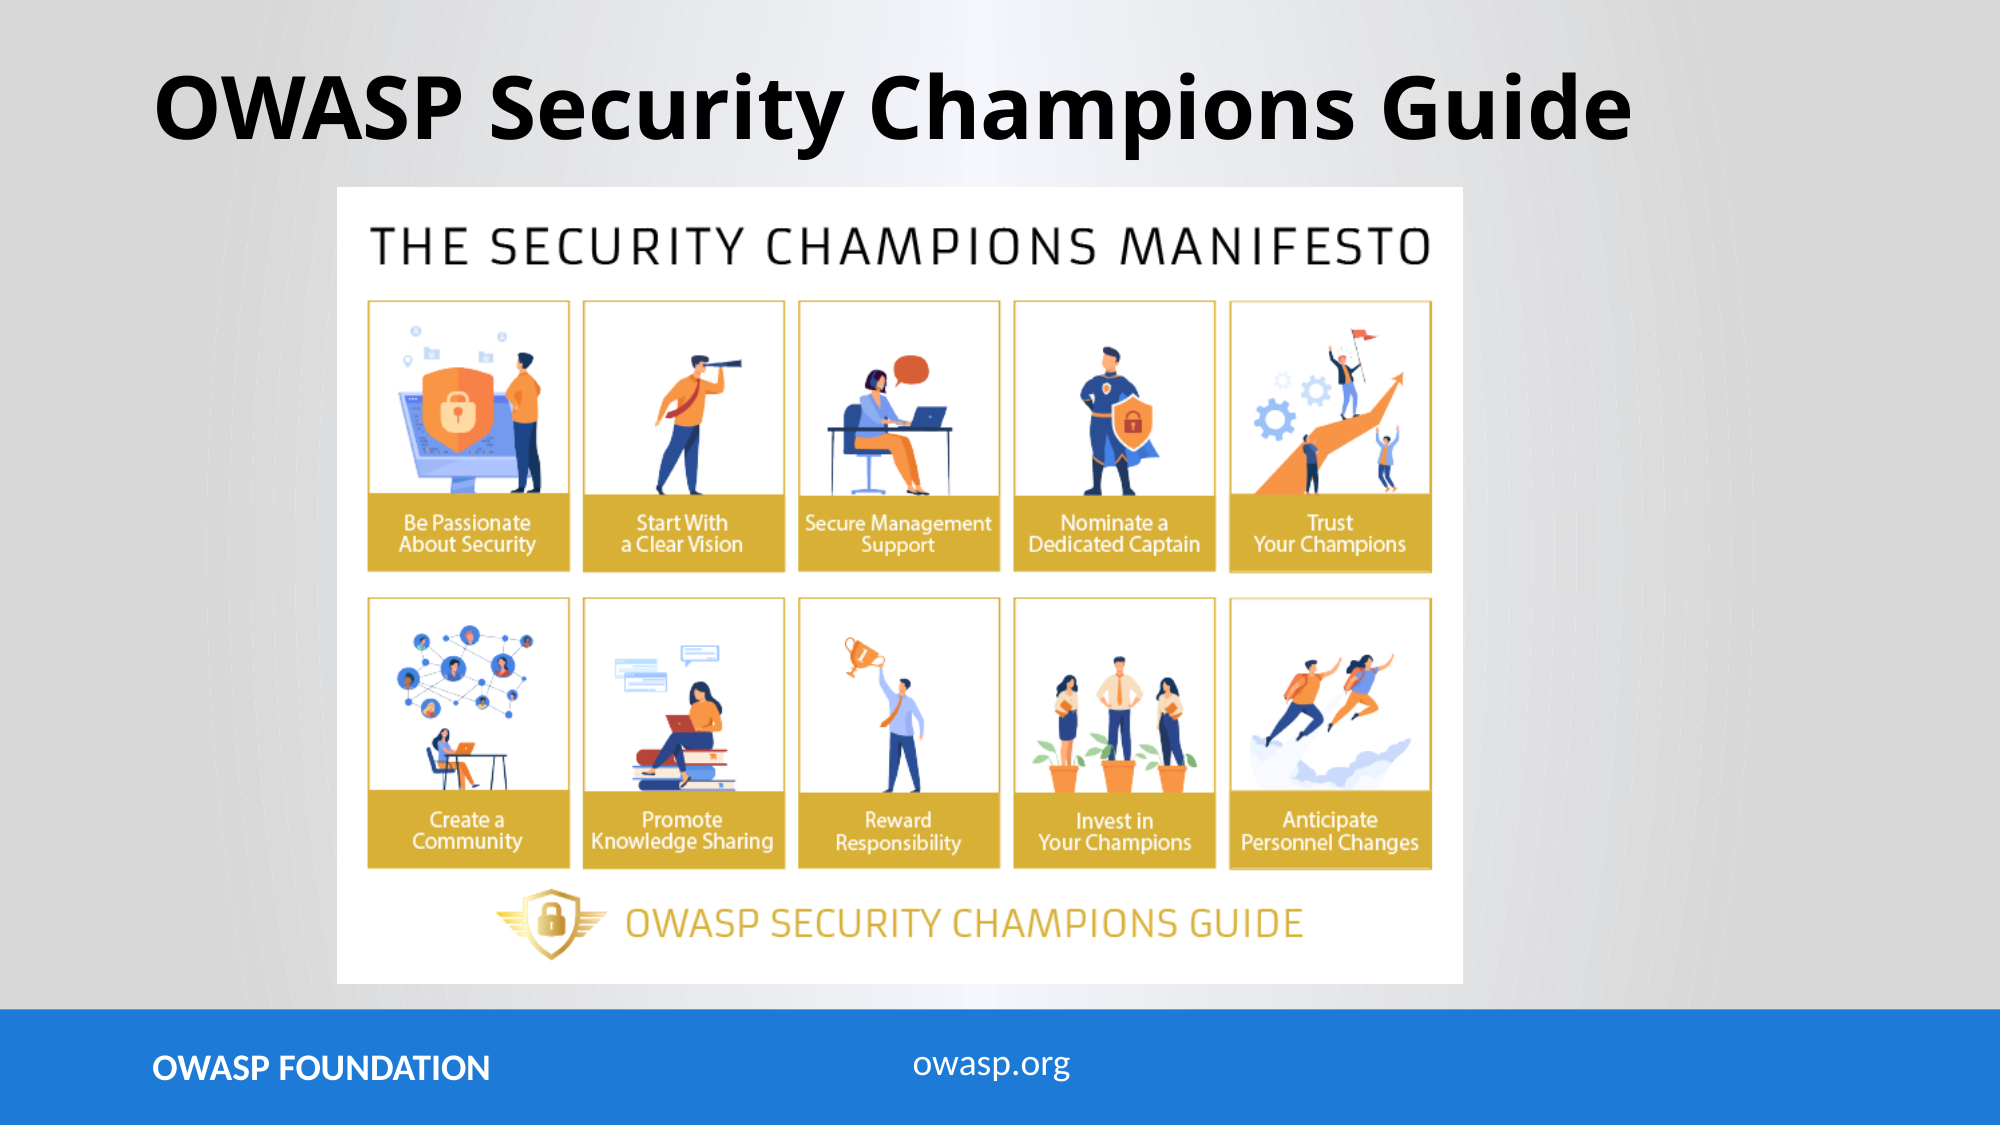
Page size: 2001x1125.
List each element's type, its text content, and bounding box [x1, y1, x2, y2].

picture [337, 187, 1463, 984]
title OWASP Security Champions Guide [137, 35, 1863, 188]
